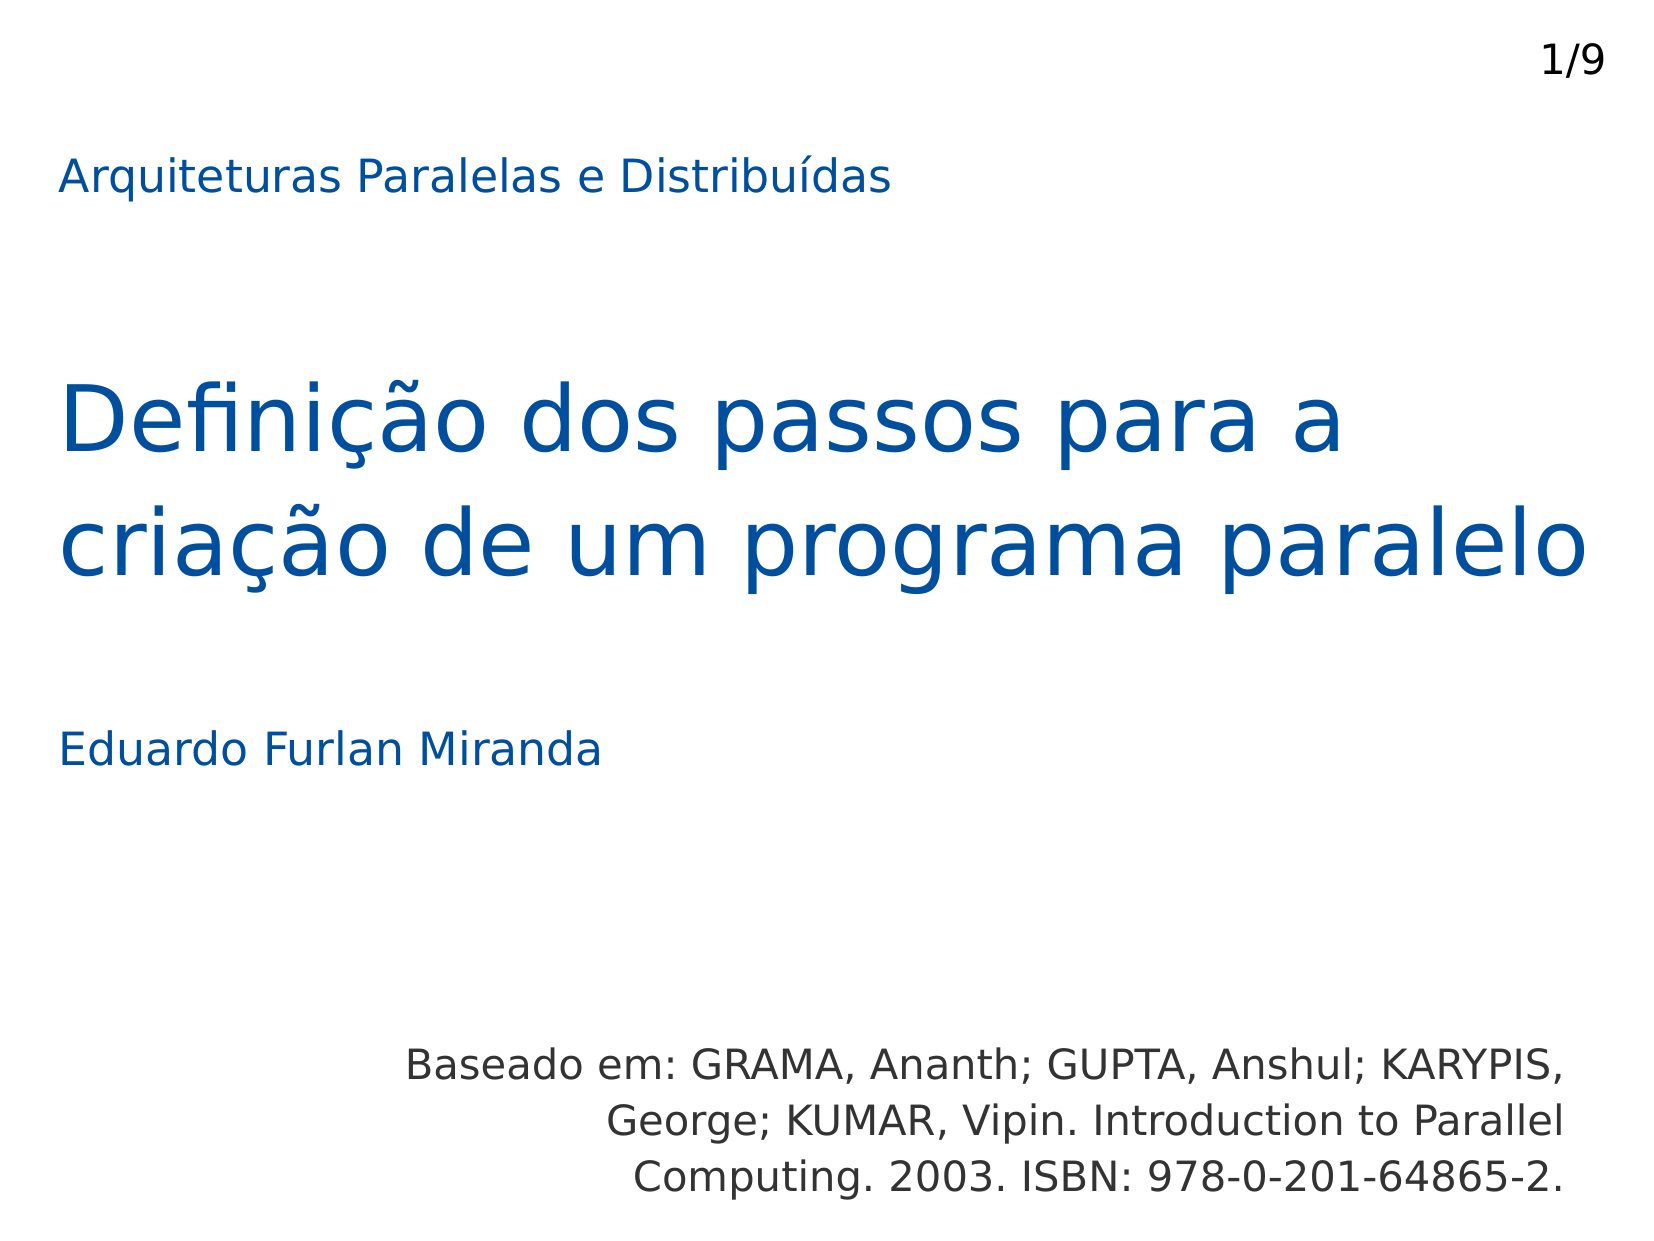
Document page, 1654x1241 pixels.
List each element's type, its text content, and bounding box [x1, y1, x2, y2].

list Baseado em: GRAMA, Ananth; GUPTA, Anshul; KARYPIS, George; KUMAR, Vipin. Introduction to Parallel Computing. 2003. ISBN: 978-0-201-64865-2. [366, 1033, 1565, 1211]
chart [720, 567, 933, 672]
list Arquiteturas Paralelas e Distribuídas Definição dos passos para a criação de um programa paralelo Eduardo Furlan Miranda [59, 141, 1625, 1211]
